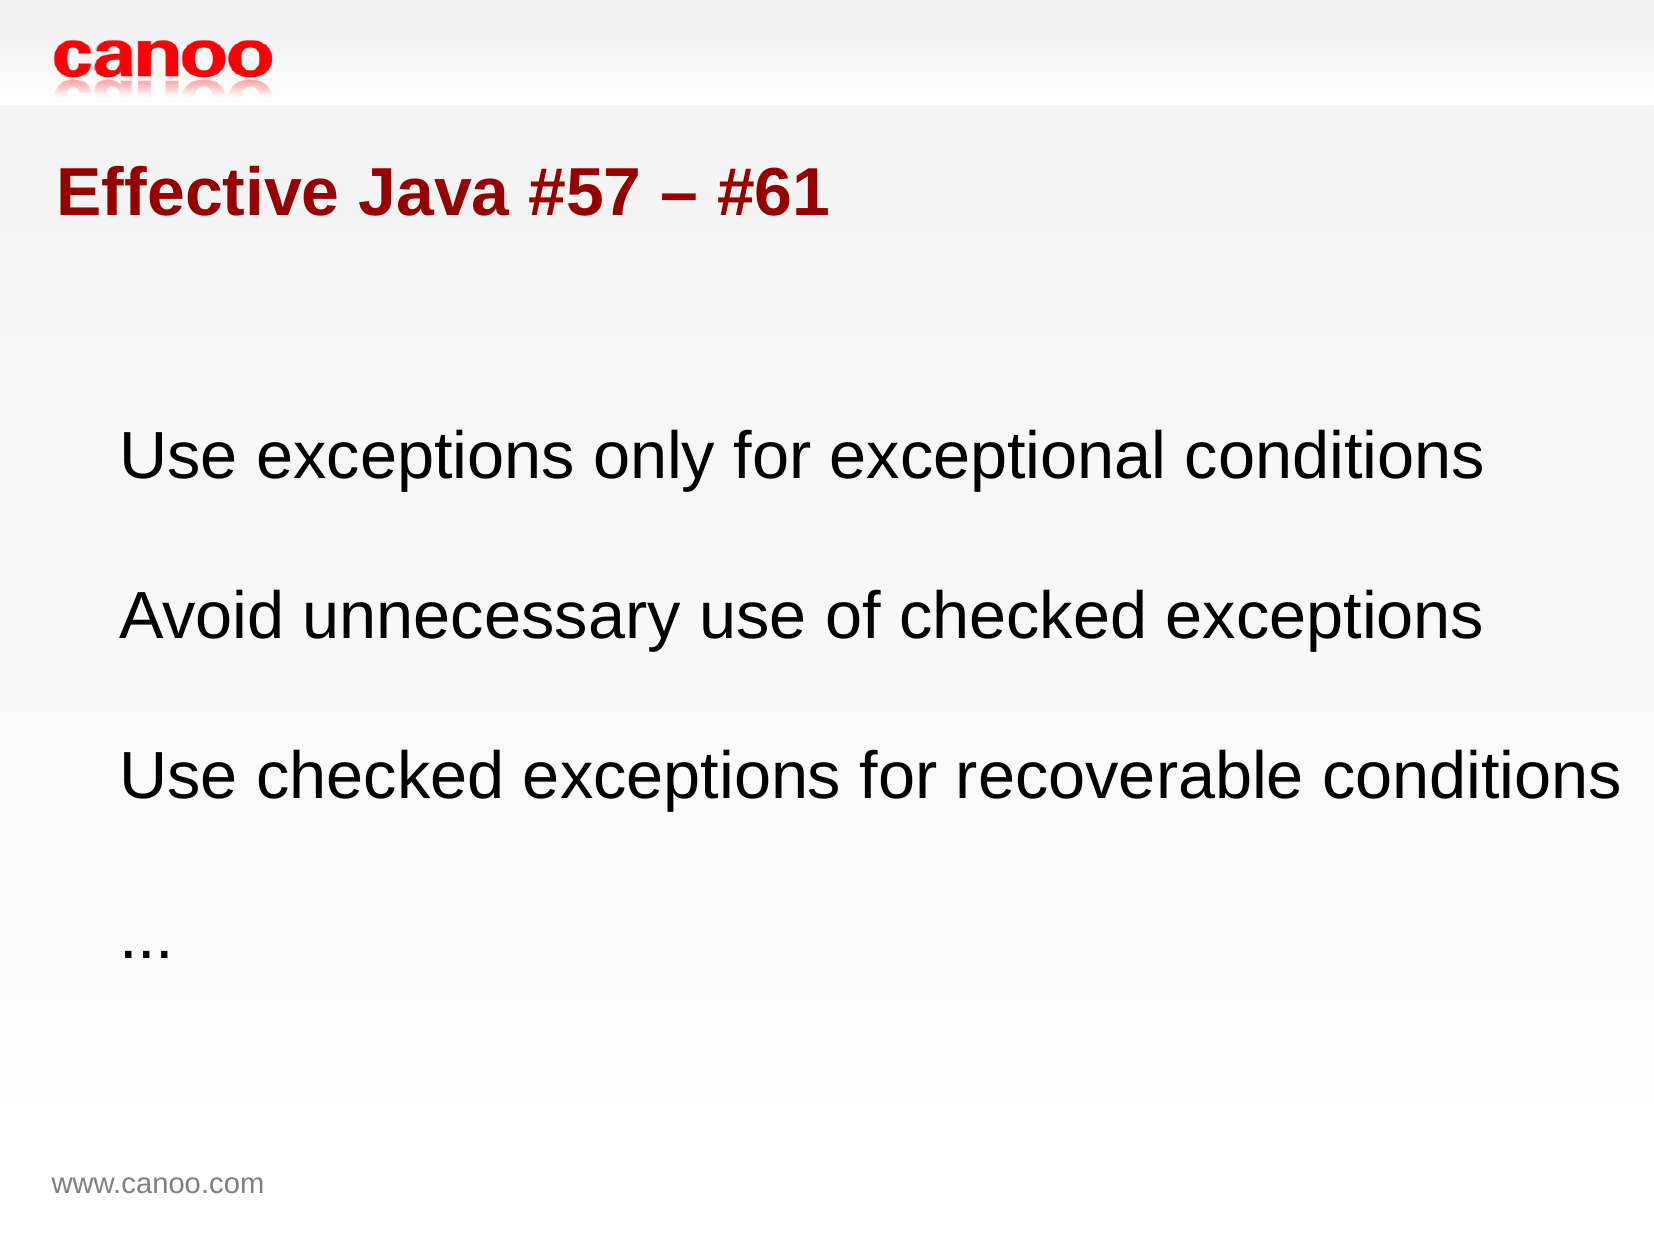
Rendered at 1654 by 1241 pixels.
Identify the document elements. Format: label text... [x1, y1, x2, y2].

text_box Use exceptions only for exceptional conditions Avoid unnecessary use of checked exceptions Use checked exceptions for recoverable conditions ... [119, 282, 1654, 1102]
picture [51, 37, 273, 119]
title Effective Java #57 – #61 [48, 138, 1609, 238]
